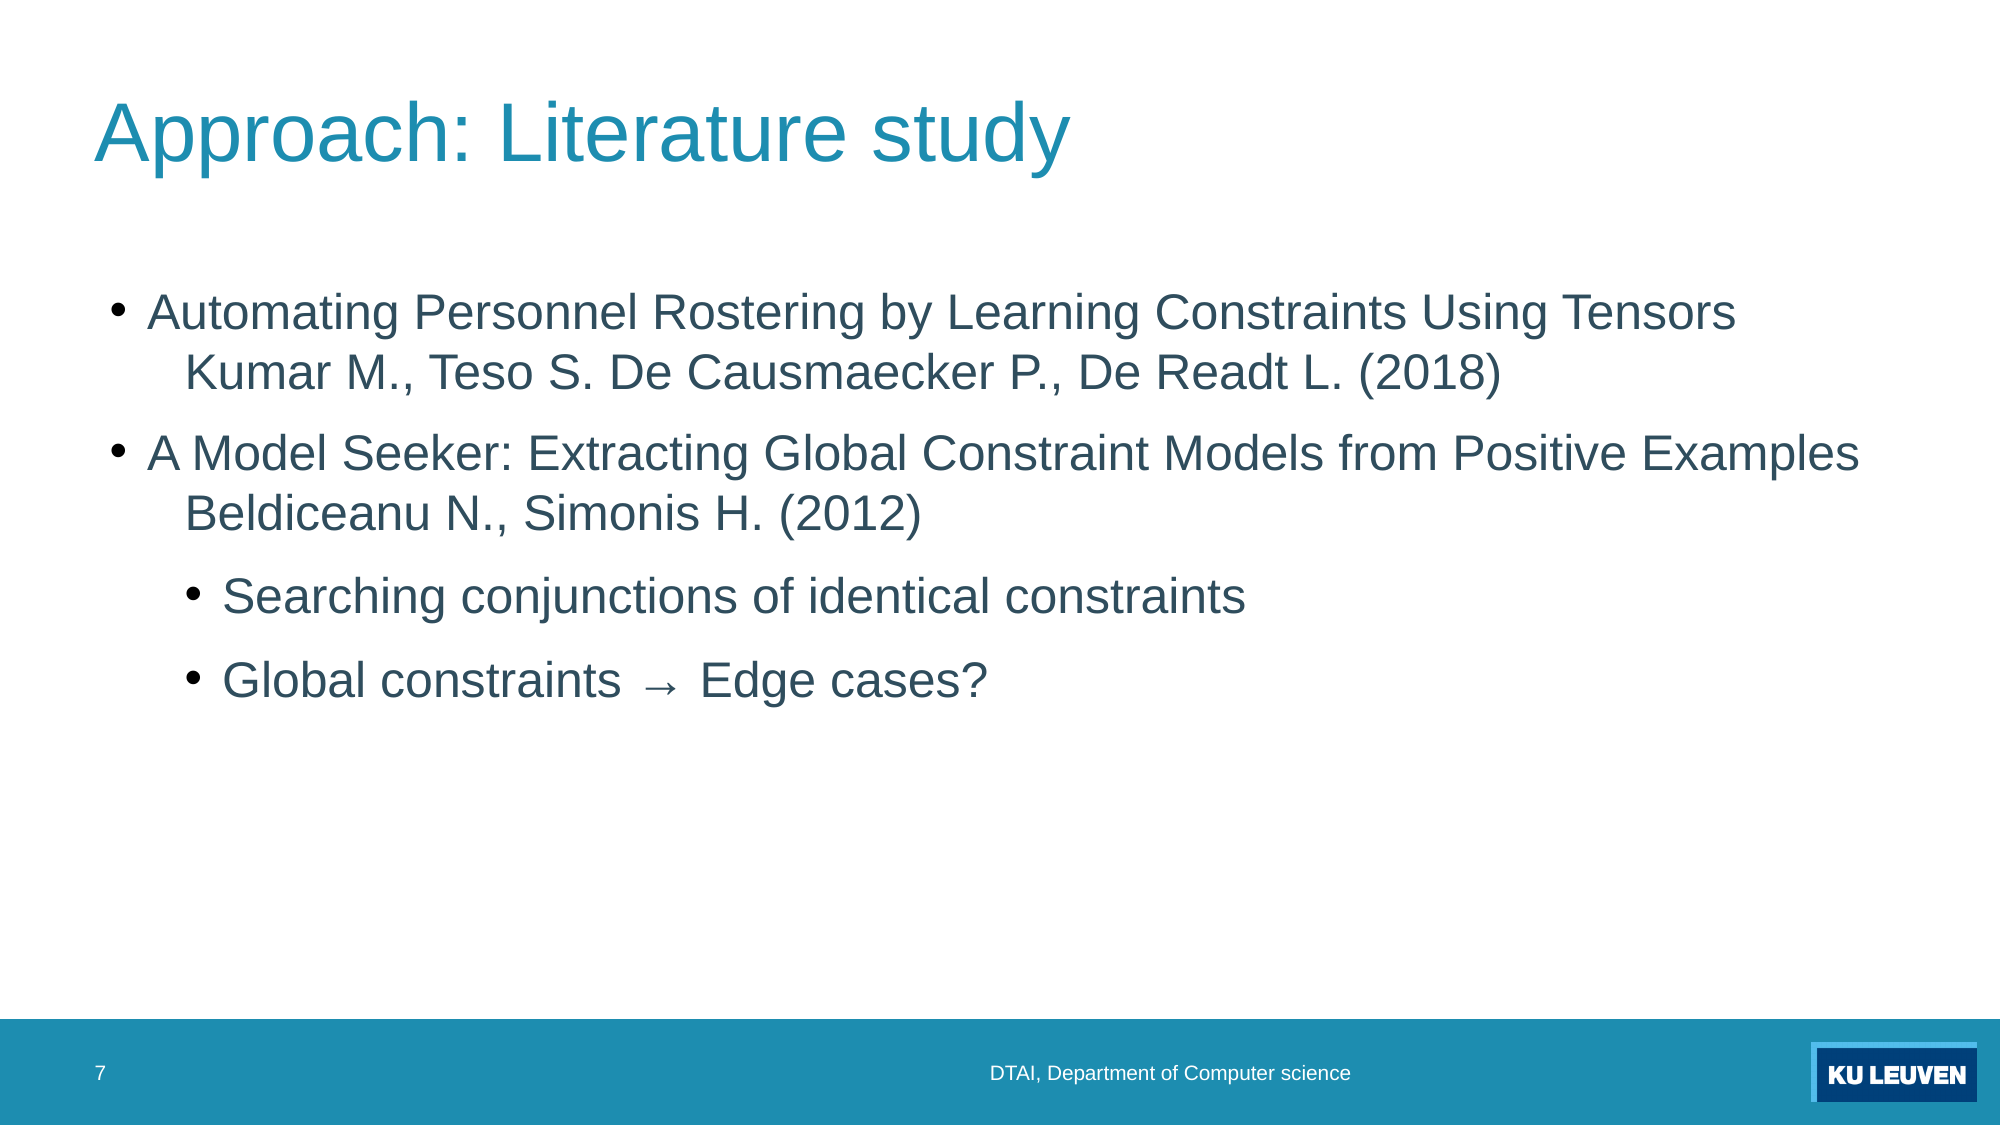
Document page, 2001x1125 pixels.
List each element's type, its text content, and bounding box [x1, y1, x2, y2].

text_box DTAI, Department of Computer science [989, 1018, 1809, 1125]
title Approach: Literature study [94, 33, 1906, 223]
picture [1811, 1042, 1977, 1102]
text_box <number> [94, 1018, 201, 1125]
list Automating Personnel Rostering by Learning Constraints Using Tensors Kumar M., Teso S. De Causmaecker P., De Readt L. (2018) A Model Seeker: Extracting Global Constraint Models from Positive Examples Beldiceanu N., Simonis H. (2012) Searching conjunctions of identical constraints Global constraints → Edge cases? [94, 271, 1906, 1004]
